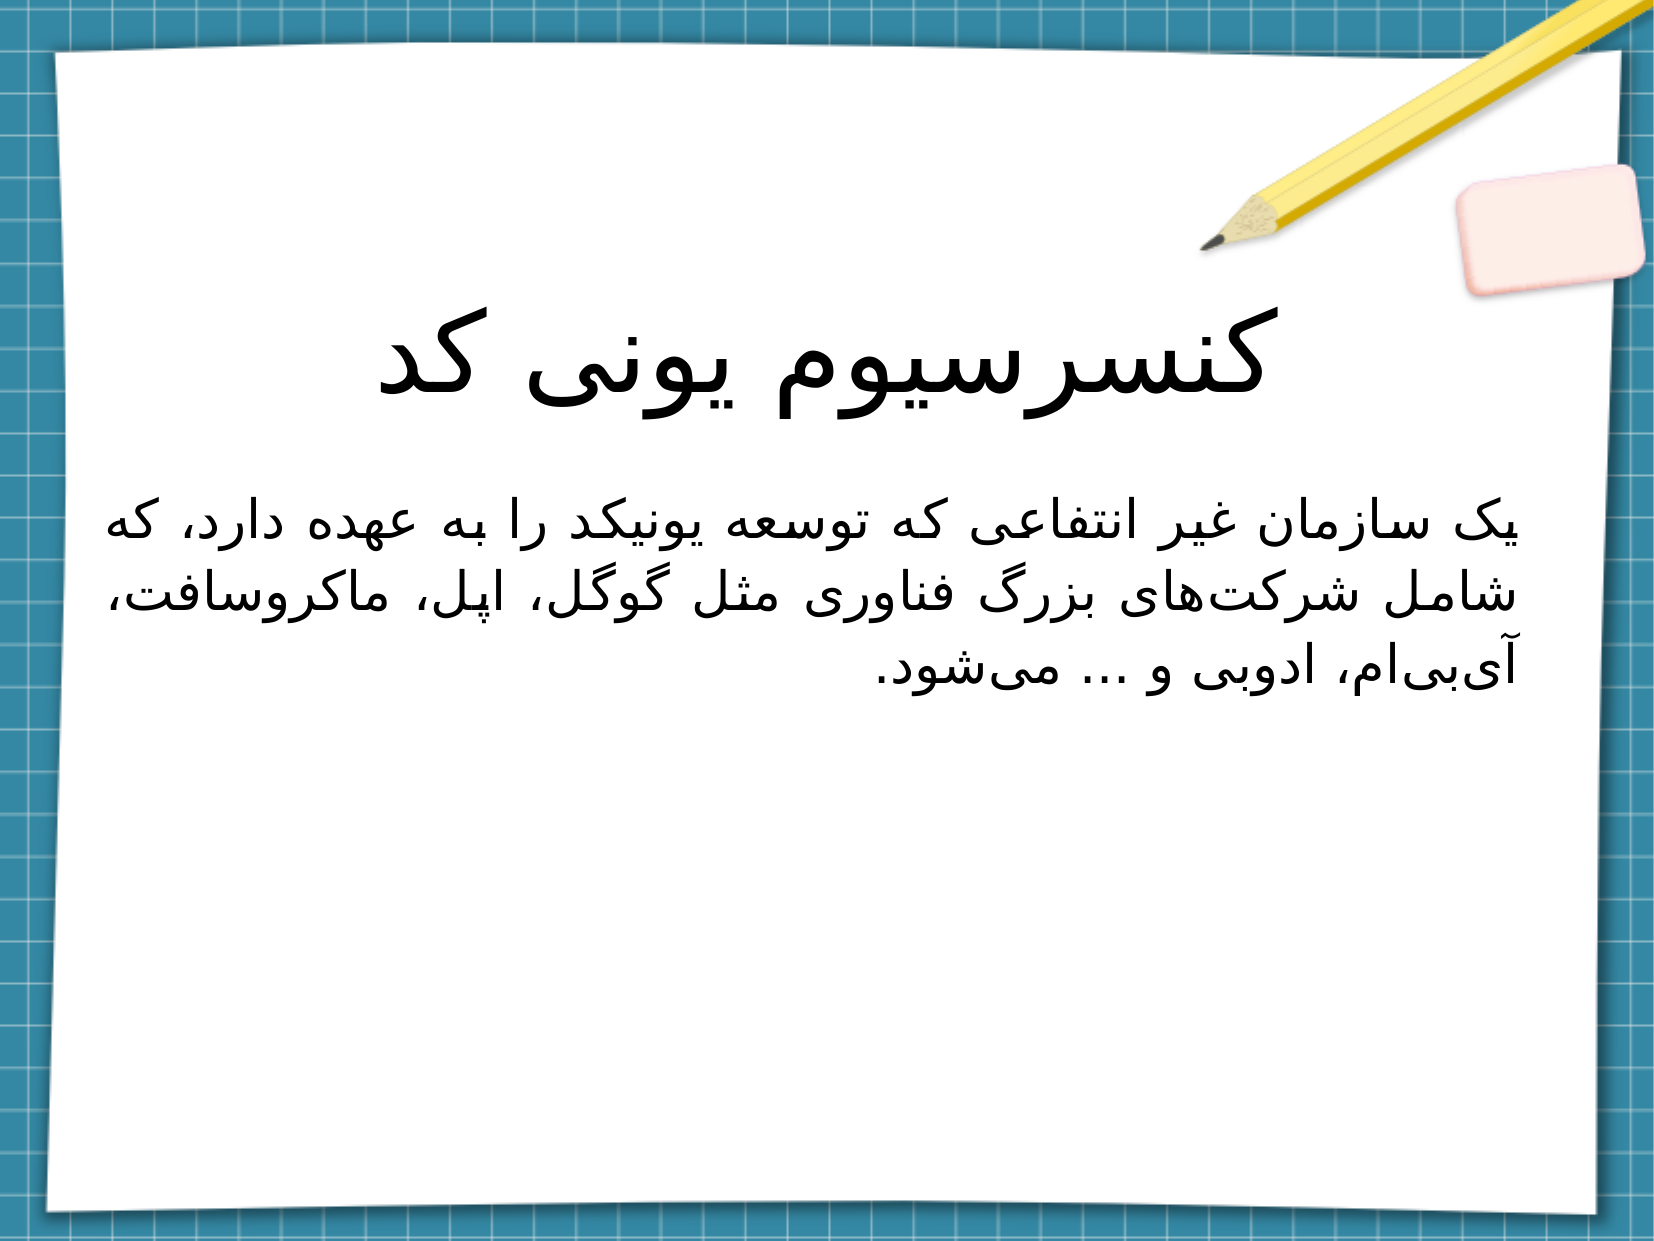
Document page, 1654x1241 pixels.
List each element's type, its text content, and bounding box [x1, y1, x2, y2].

picture [0, 0, 1654, 1241]
list یک سازمان غیر انتفاعی که توسعه یونیکد را به عهده دارد، که شامل شرکت‌های بزرگ فناوری مثل گوگل، اپل، ماکروسافت، آی‌بی‌ام، ادوبی و ... می‌شود. [101, 478, 1591, 1171]
title کنسرسیوم یونی کد [82, 250, 1571, 458]
